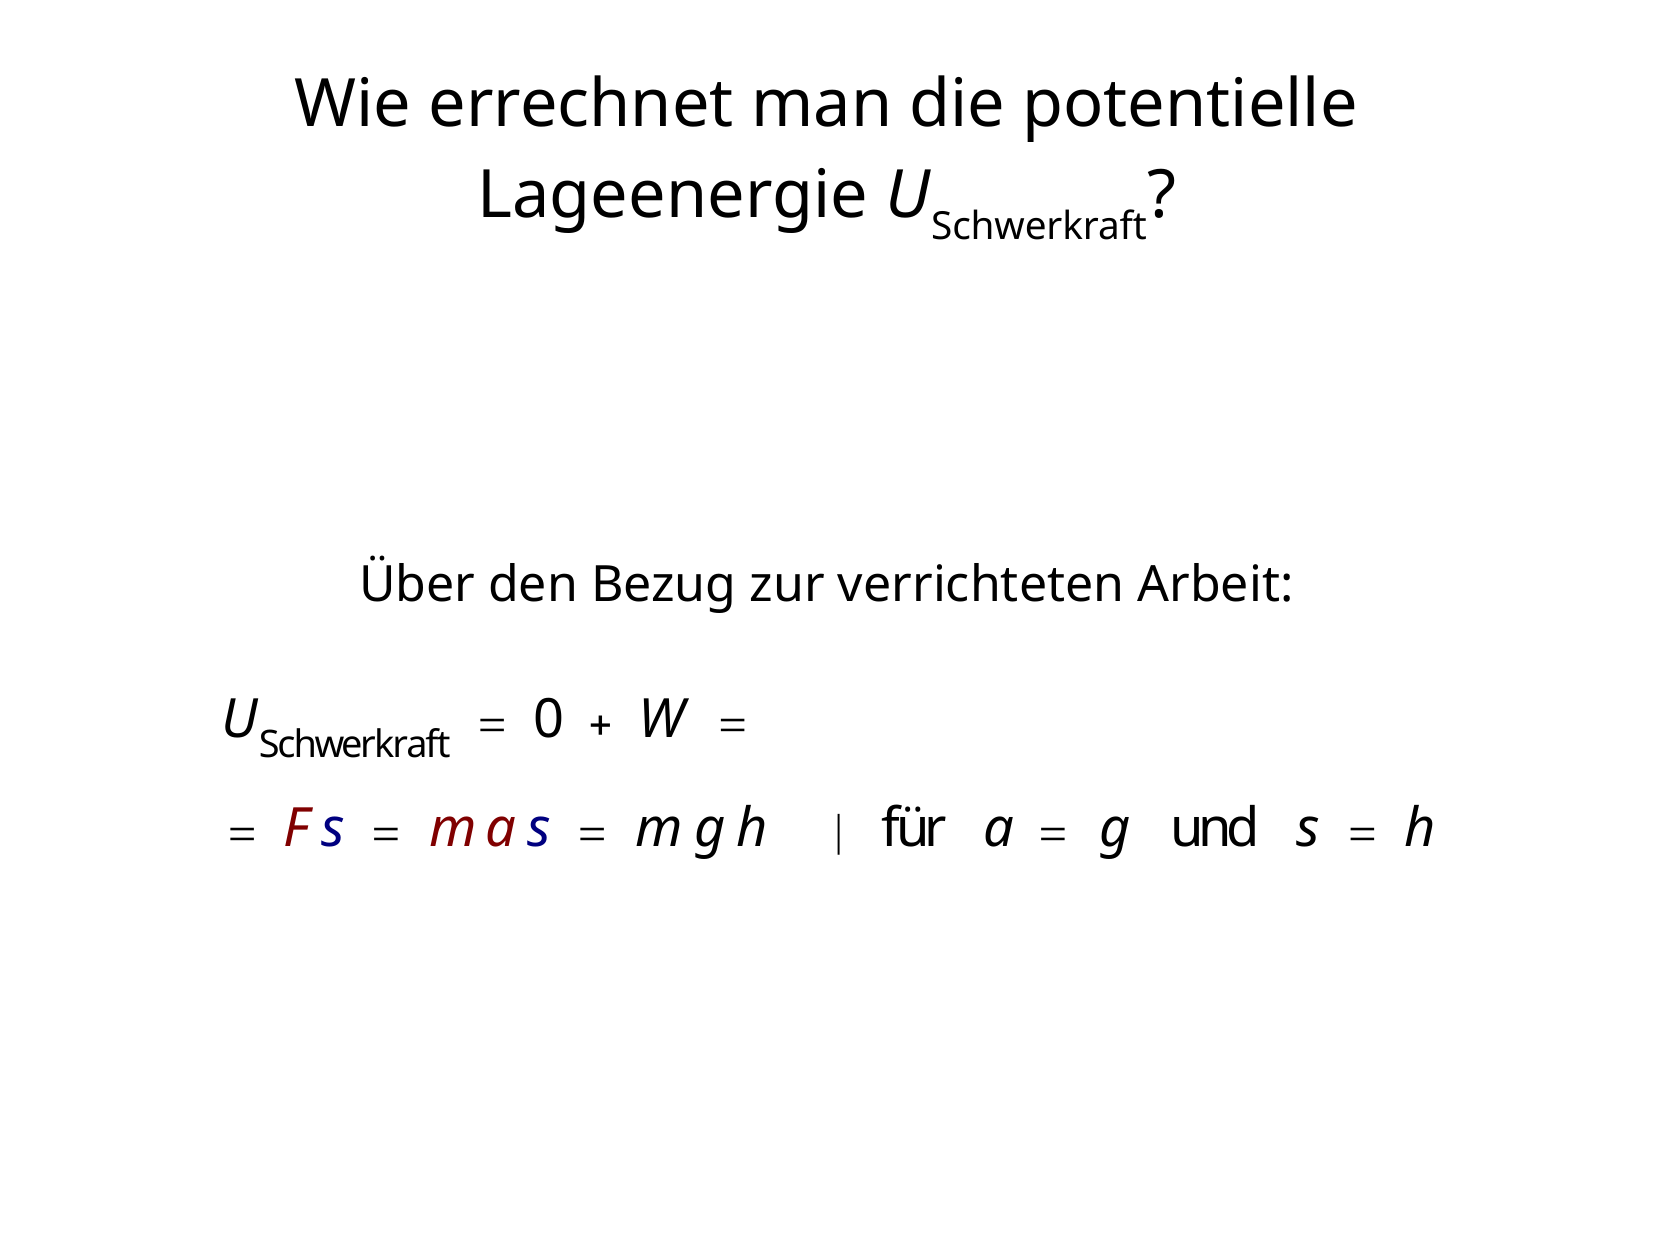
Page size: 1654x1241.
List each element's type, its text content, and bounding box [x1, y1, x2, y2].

chart [215, 686, 1439, 862]
title Wie errechnet man die potentielle Lageenergie USchwerkraft? [82, 49, 1571, 257]
subtitle Über den Bezug zur verrichteten Arbeit: [82, 290, 1571, 1010]
